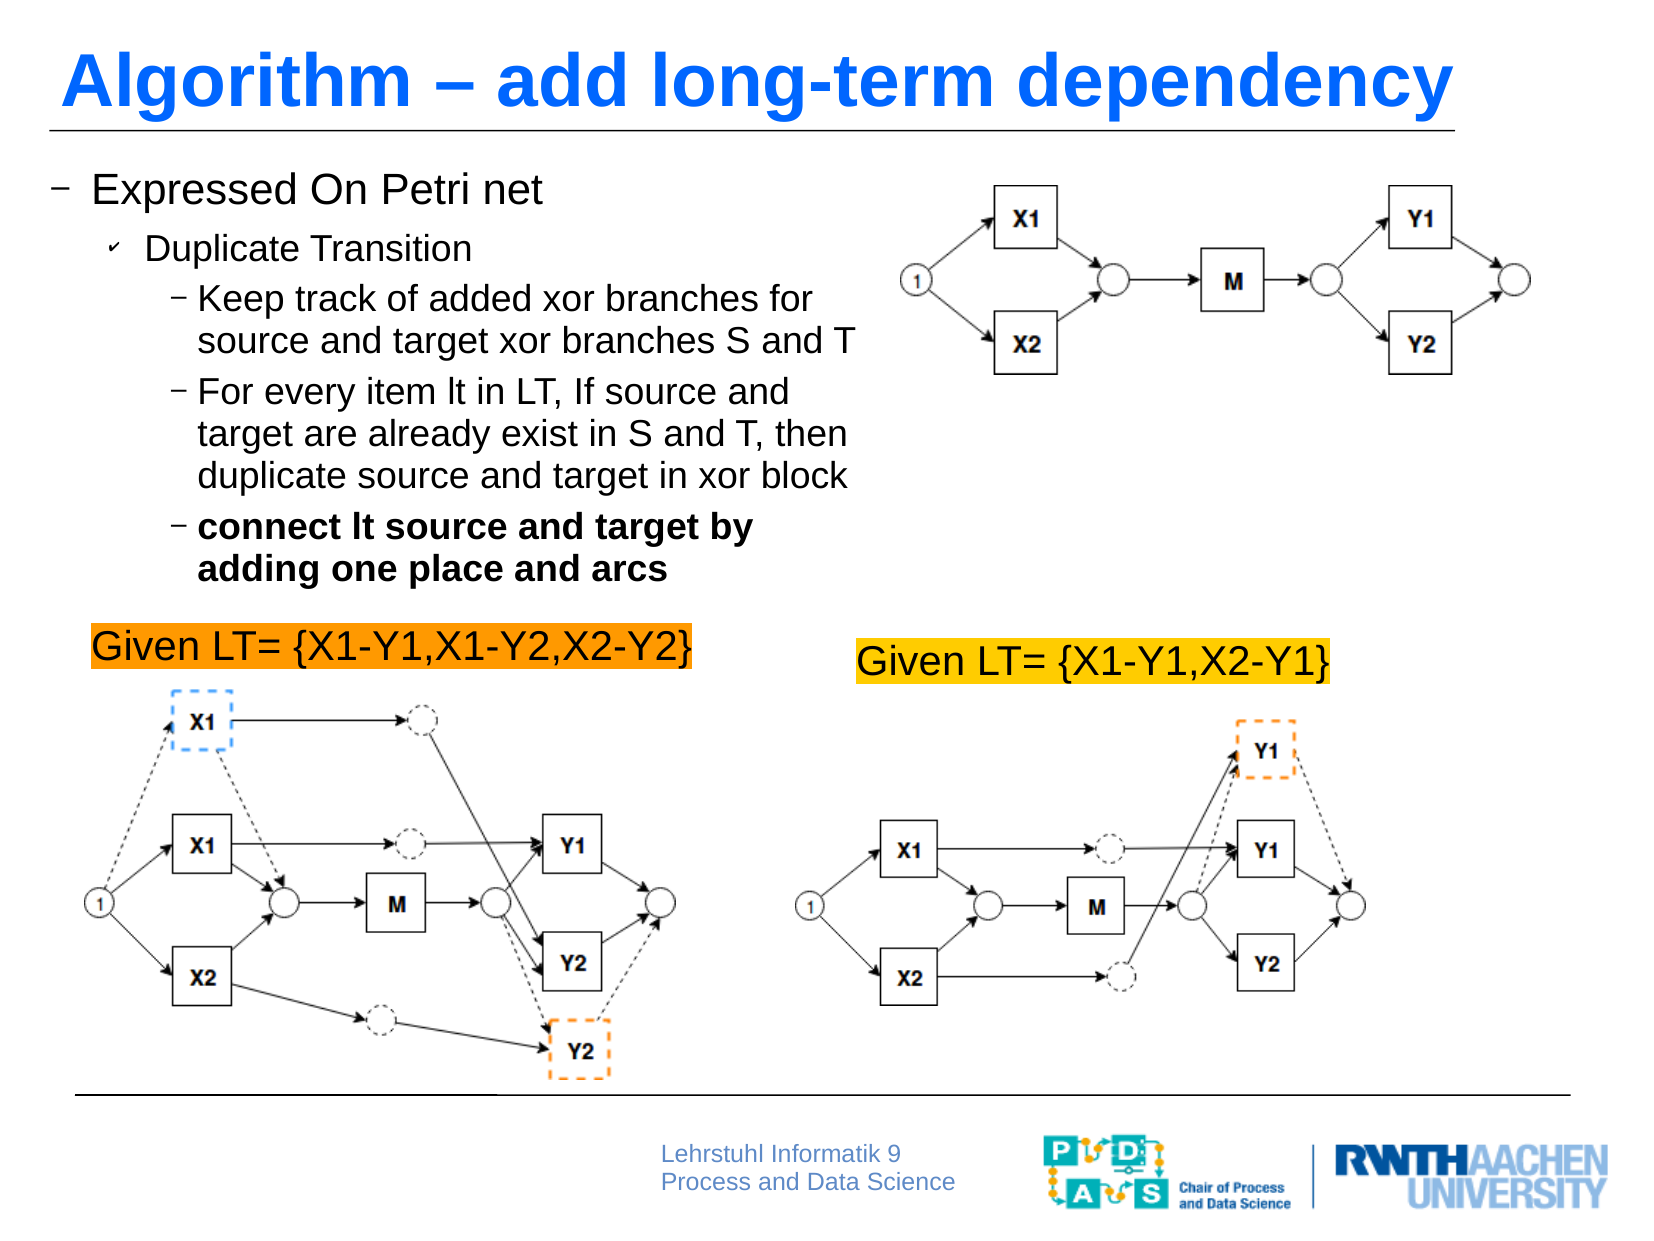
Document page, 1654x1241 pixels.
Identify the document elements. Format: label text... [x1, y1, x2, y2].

text_box Given LT= {X1-Y1,X1-Y2,X2-Y2} [0, 615, 736, 691]
picture [795, 719, 1366, 1006]
text_box Given LT= {X1-Y1,X2-Y1} [735, 630, 1501, 706]
title Algorithm – add long-term dependency [60, 30, 1549, 131]
picture [84, 691, 676, 1081]
picture [900, 185, 1531, 376]
picture [1005, 1090, 1647, 1241]
list Expressed On Petri net Duplicate Transition Keep track of added xor branches for source and target xor branches S and T For every item lt in LT, If source and target are already exist in S and T, then duplicate source and target in xor block connect lt source and target by adding one place and arcs [0, 165, 886, 601]
